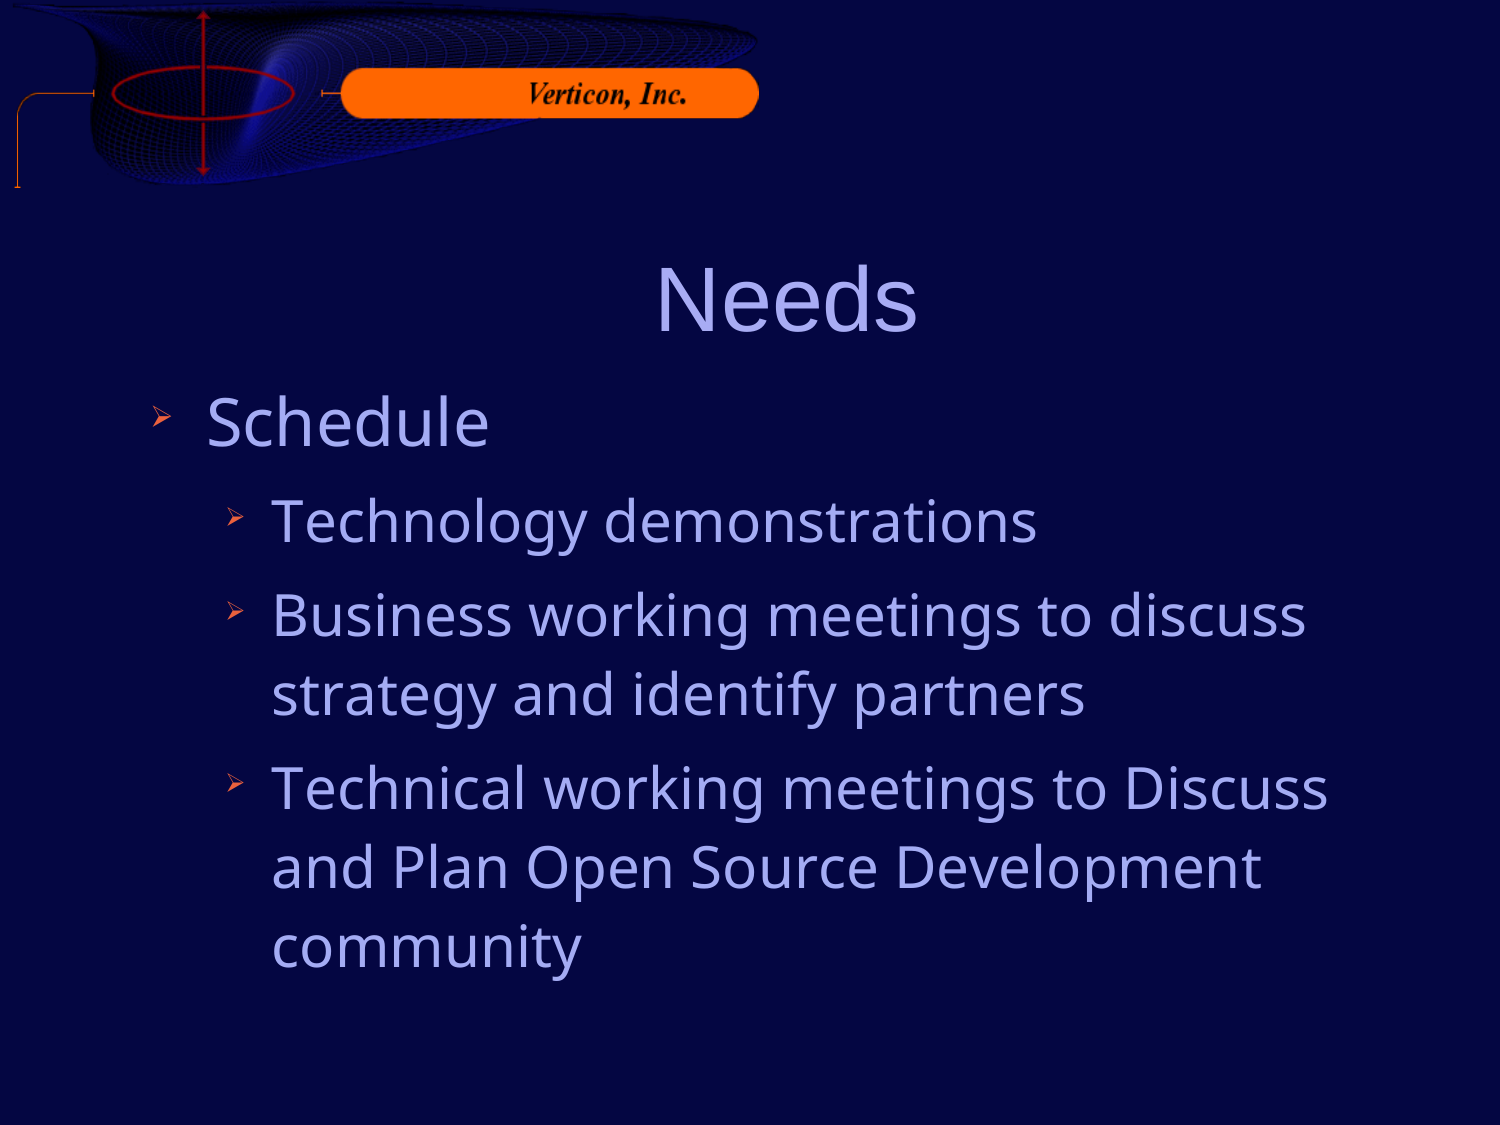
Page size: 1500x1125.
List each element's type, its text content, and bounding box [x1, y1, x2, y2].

list Schedule Technology demonstrations Business working meetings to discuss strategy and identify partners Technical working meetings to Discuss and Plan Open Source Development community [150, 375, 1385, 1056]
picture [8, 0, 759, 188]
title Needs [112, 224, 1463, 376]
